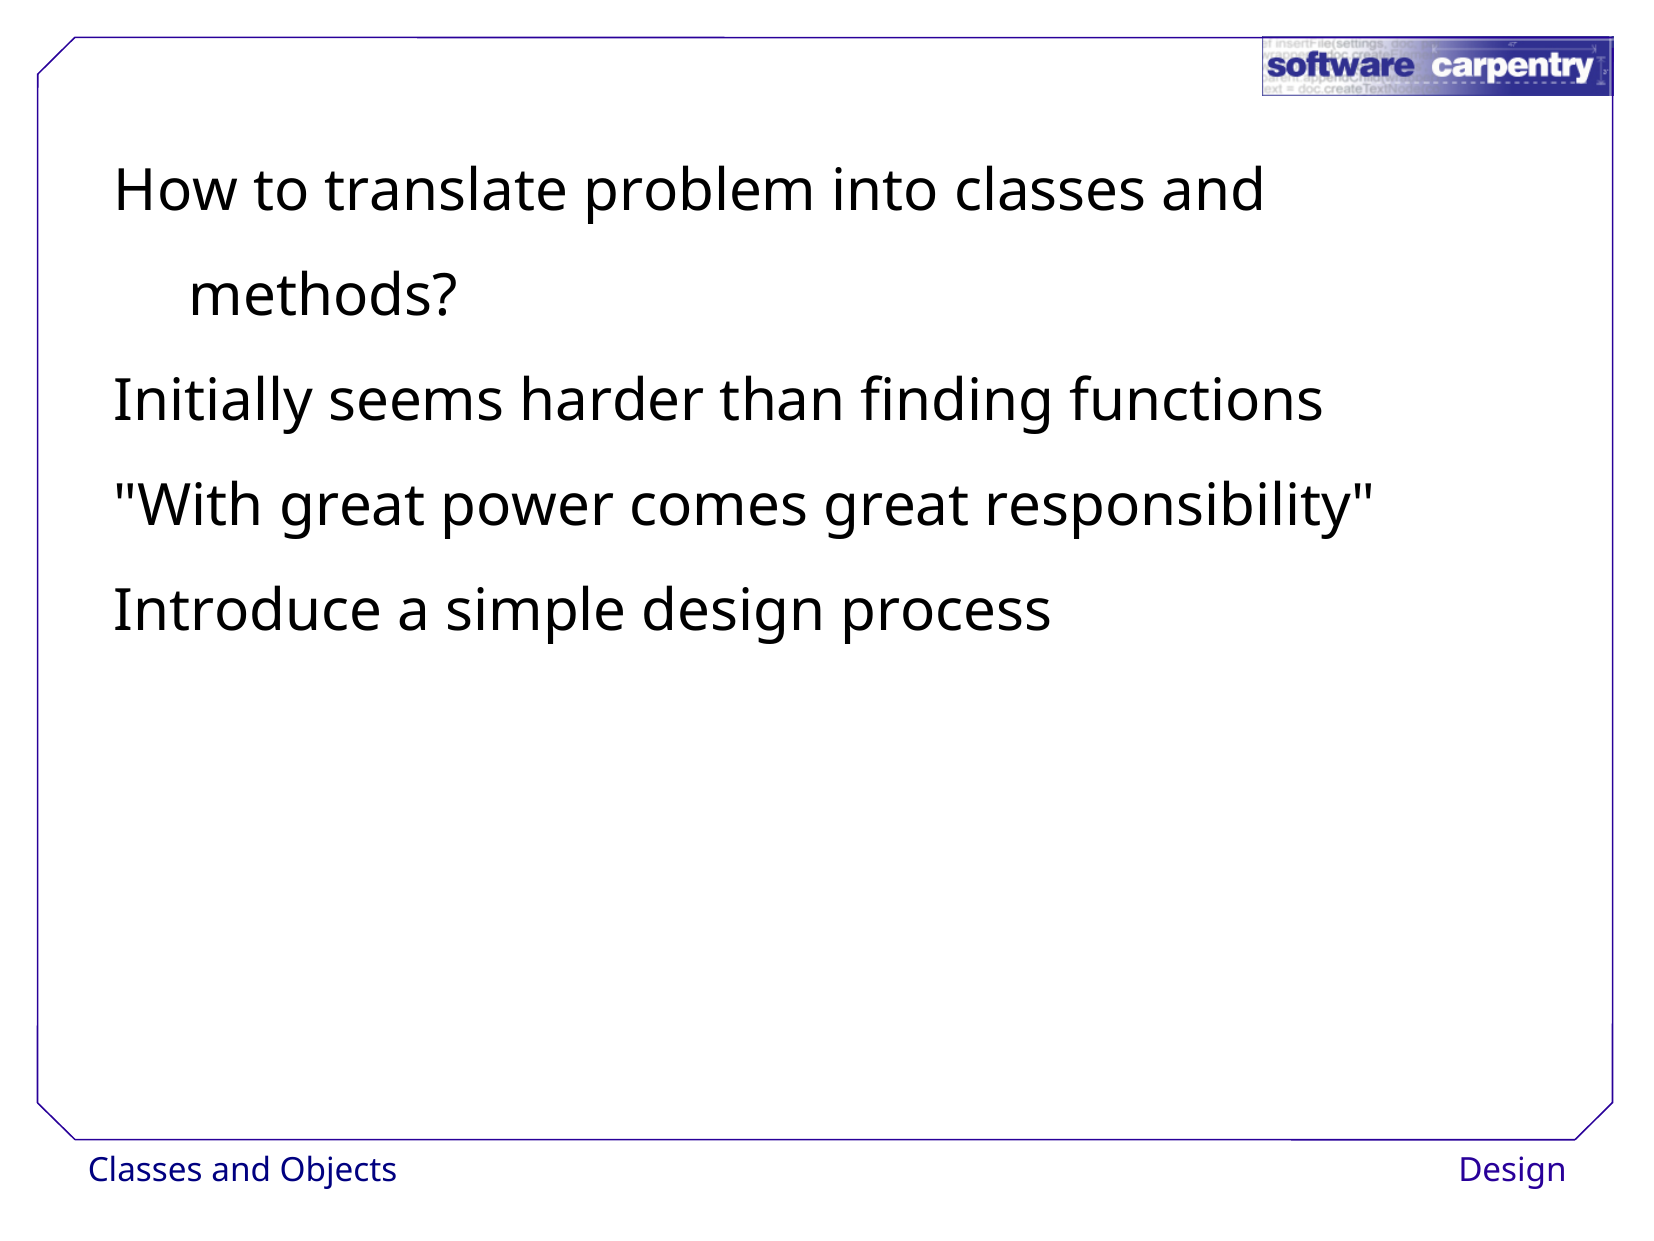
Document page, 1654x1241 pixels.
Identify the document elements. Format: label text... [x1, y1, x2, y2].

text_box How to translate problem into classes and methods? Initially seems harder than finding functions "With great power comes great responsibility" Introduce a simple design process [99, 109, 1517, 650]
picture [1262, 36, 1614, 96]
